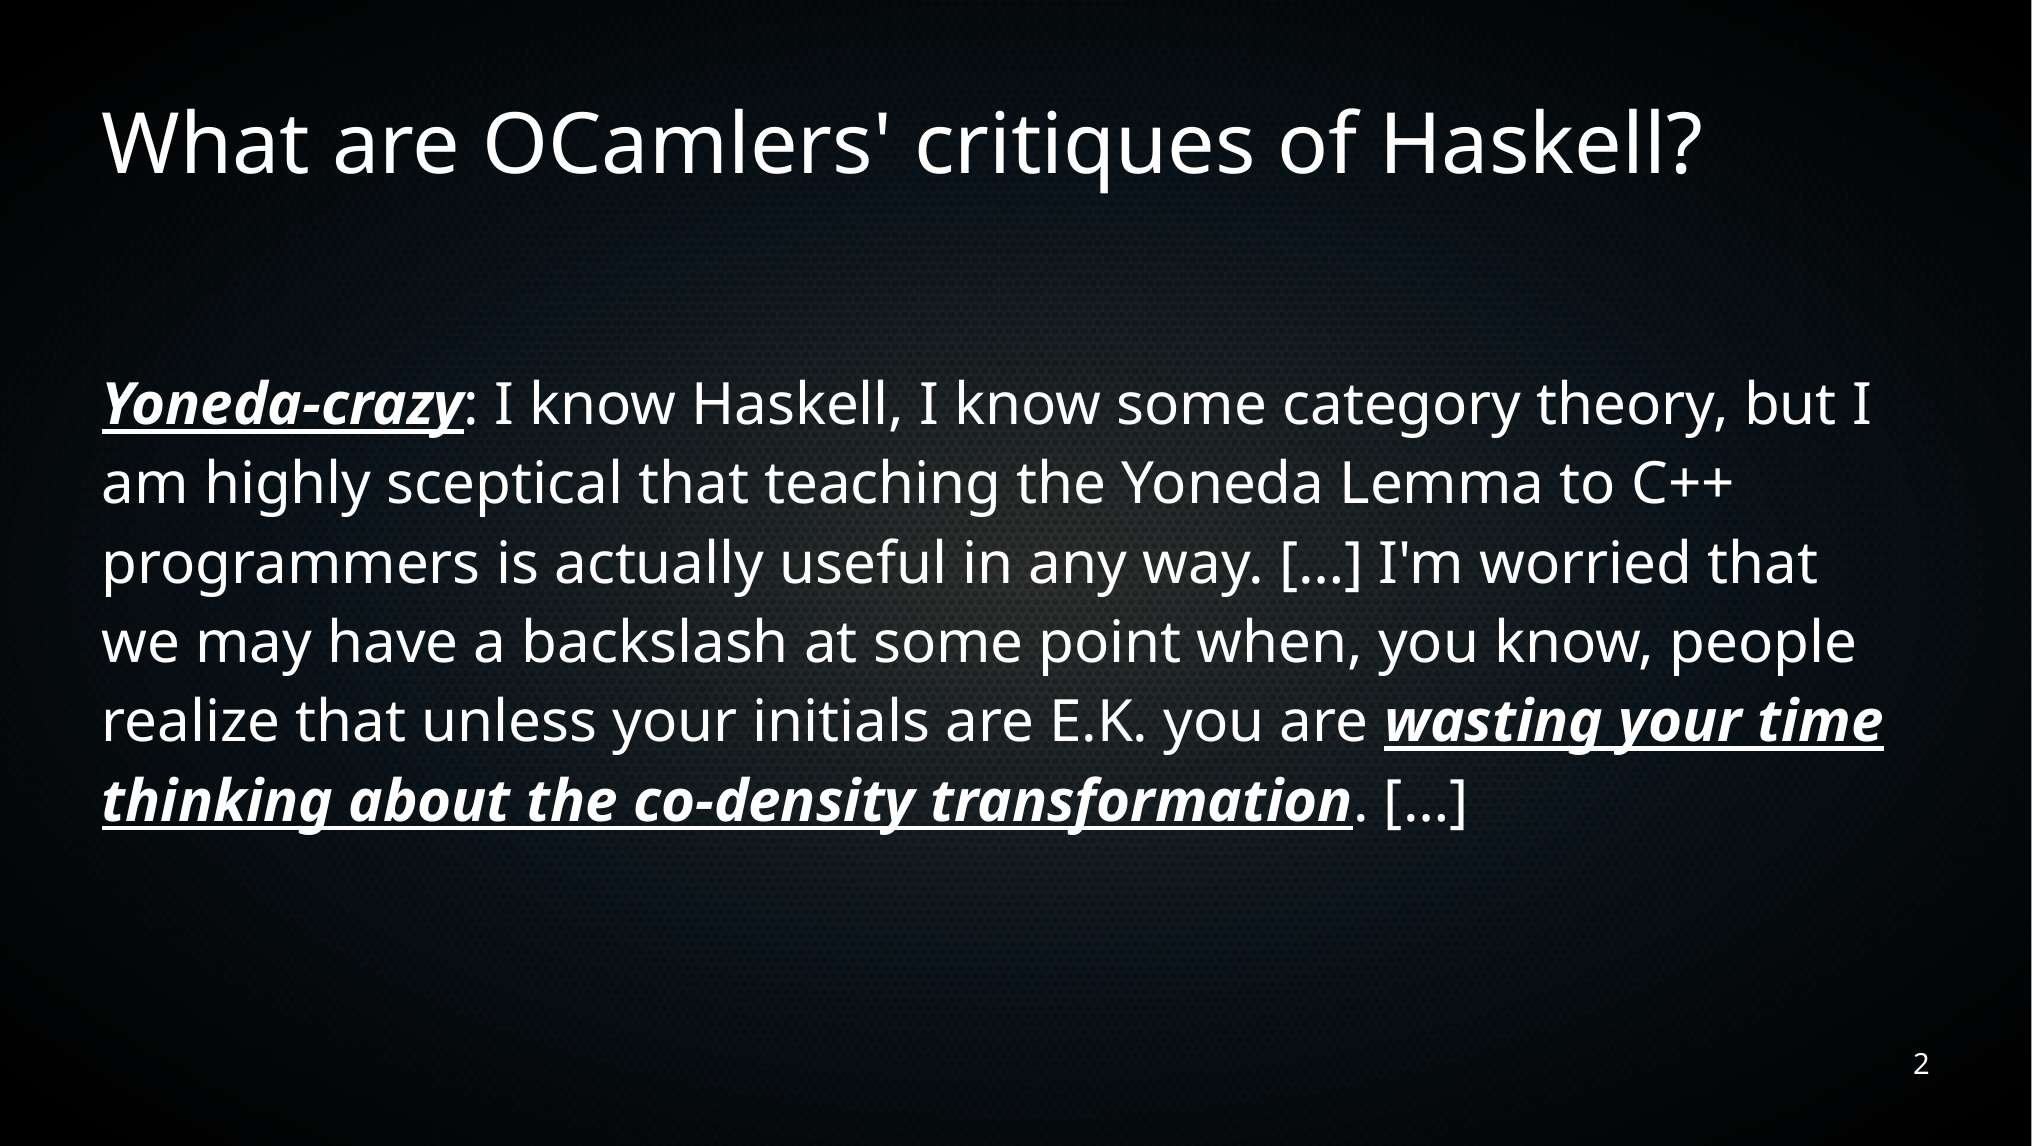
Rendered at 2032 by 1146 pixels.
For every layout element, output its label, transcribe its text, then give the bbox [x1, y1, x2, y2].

subtitle Yoneda-crazy: I know Haskell, I know some category theory, but I am highly sceptical that teaching the Yoneda Lemma to C++ programmers is actually useful in any way. […] I'm worried that we may have a backslash at some point when, you know, people realize that unless your initials are E.K. you are wasting your time thinking about the co-density transformation. […] [101, 268, 1890, 933]
picture [0, 0, 2032, 1146]
title What are OCamlers' critiques of Haskell? [101, 45, 1930, 237]
